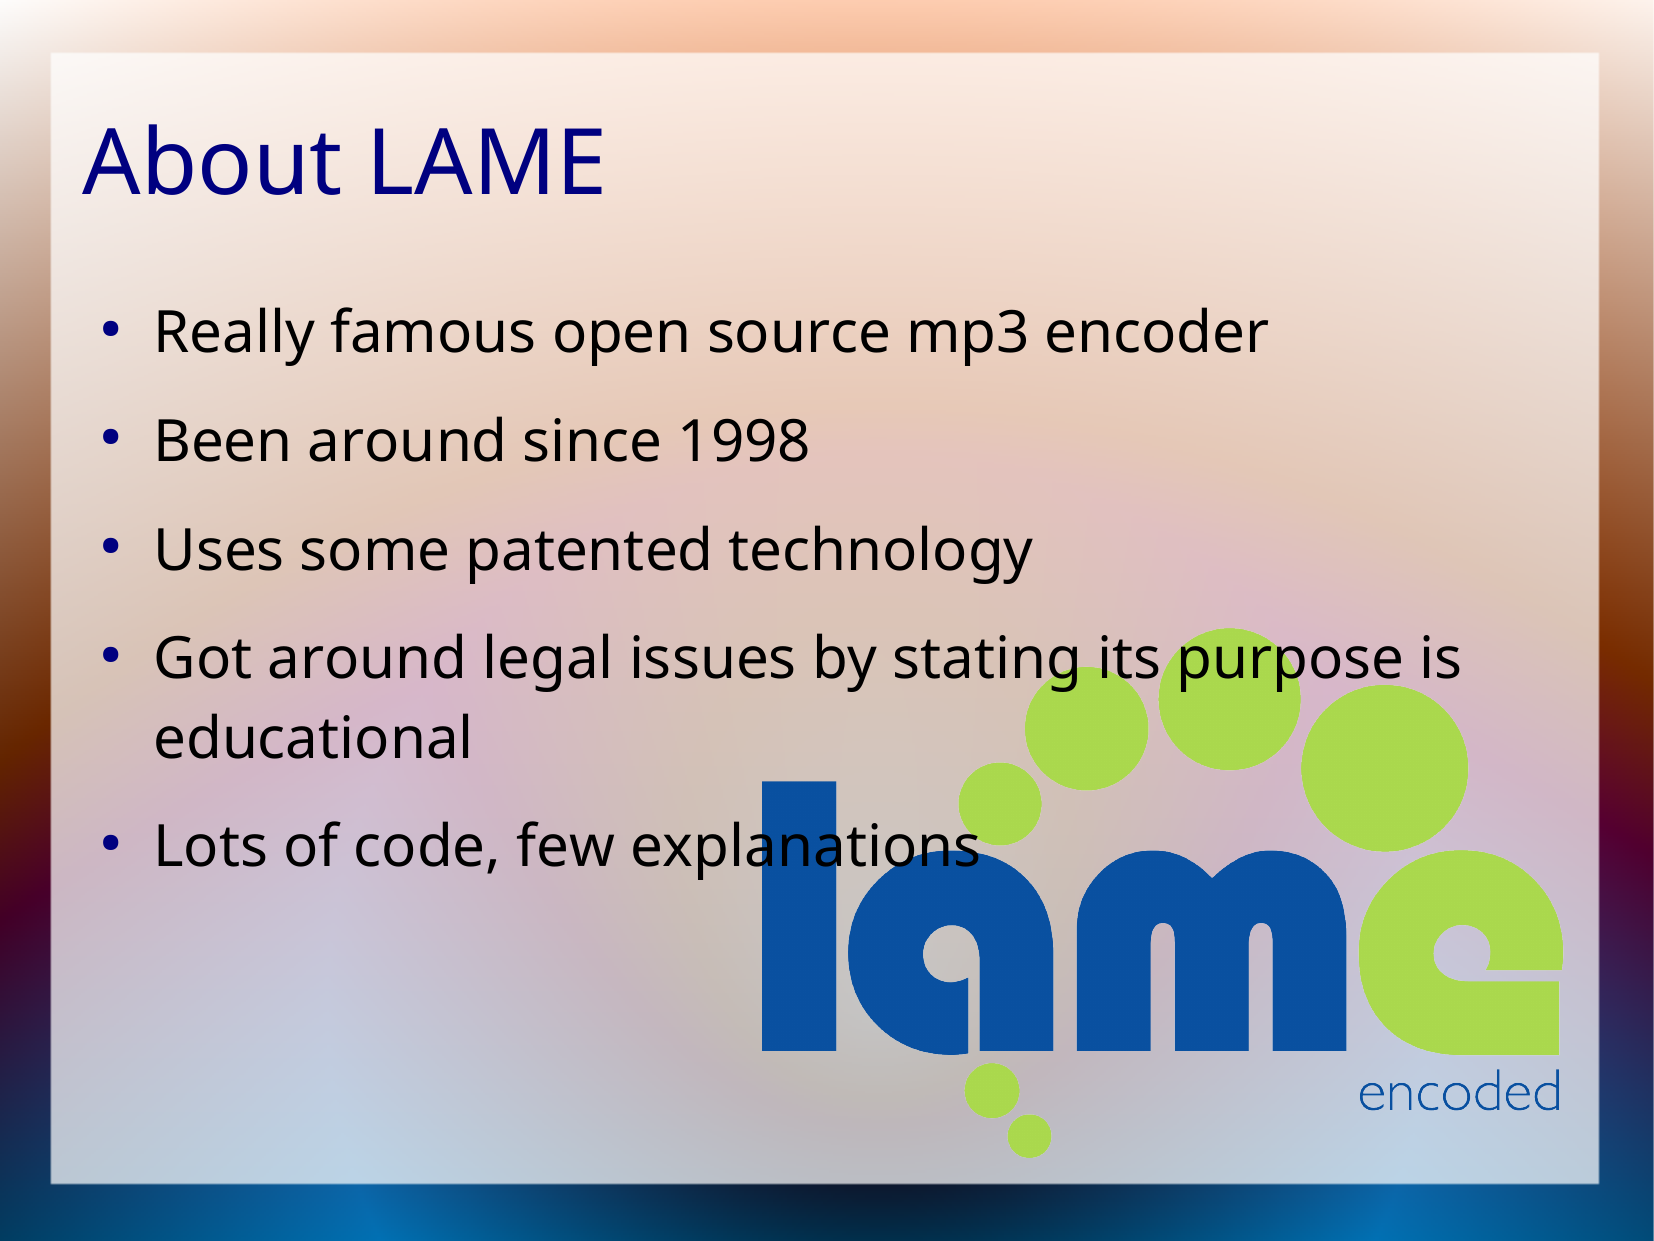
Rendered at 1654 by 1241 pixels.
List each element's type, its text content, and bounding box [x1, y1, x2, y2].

title About LAME [82, 55, 1571, 263]
list Really famous open source mp3 encoder Been around since 1998 Uses some patented technology Got around legal issues by stating its purpose is educational Lots of code, few explanations [82, 290, 1571, 1034]
picture [0, 0, 1654, 1241]
